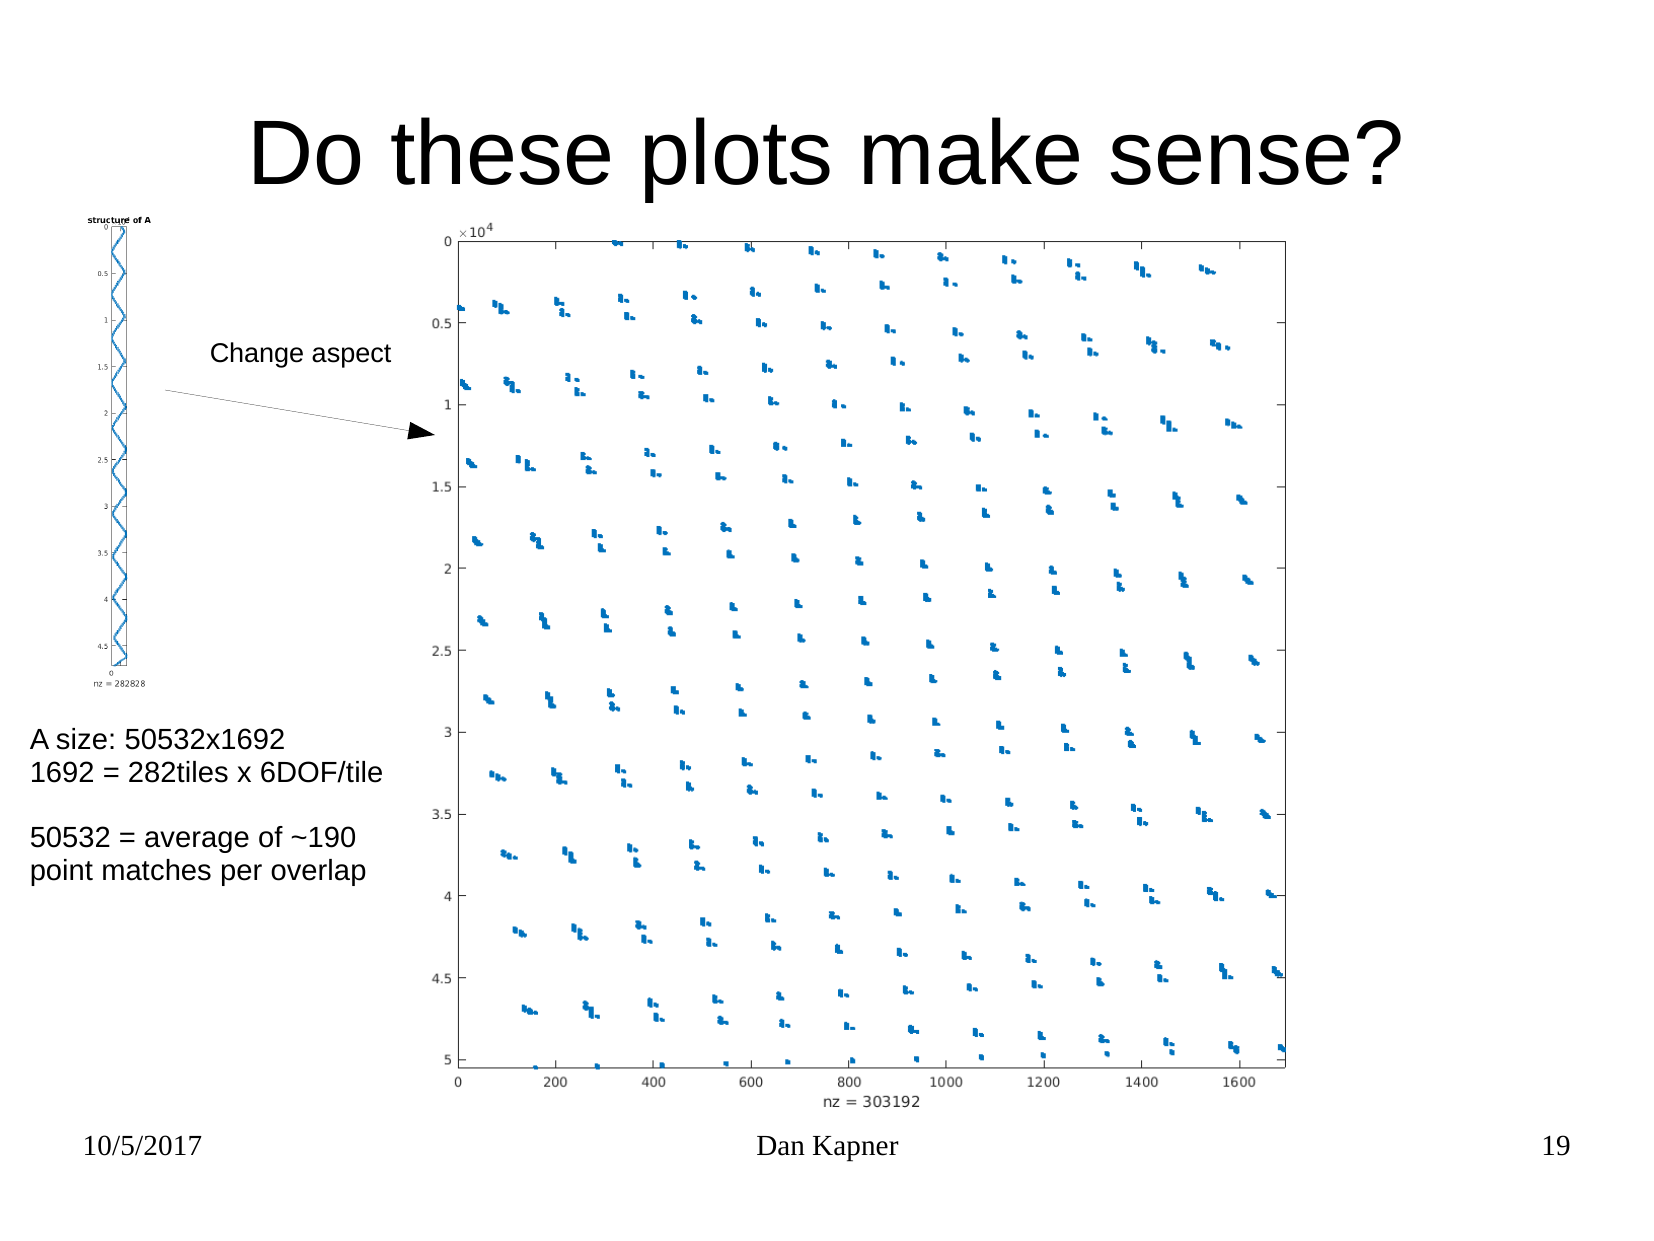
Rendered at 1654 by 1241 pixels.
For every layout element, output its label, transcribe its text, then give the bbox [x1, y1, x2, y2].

picture [71, 210, 166, 697]
picture [415, 208, 1316, 1127]
text_box Change aspect [194, 330, 451, 376]
text_box A size: 50532x1692 1692 = 282tiles x 6DOF/tile 50532 = average of ~190 point matches per overlap [15, 715, 406, 895]
title Do these plots make sense? [82, 49, 1571, 257]
